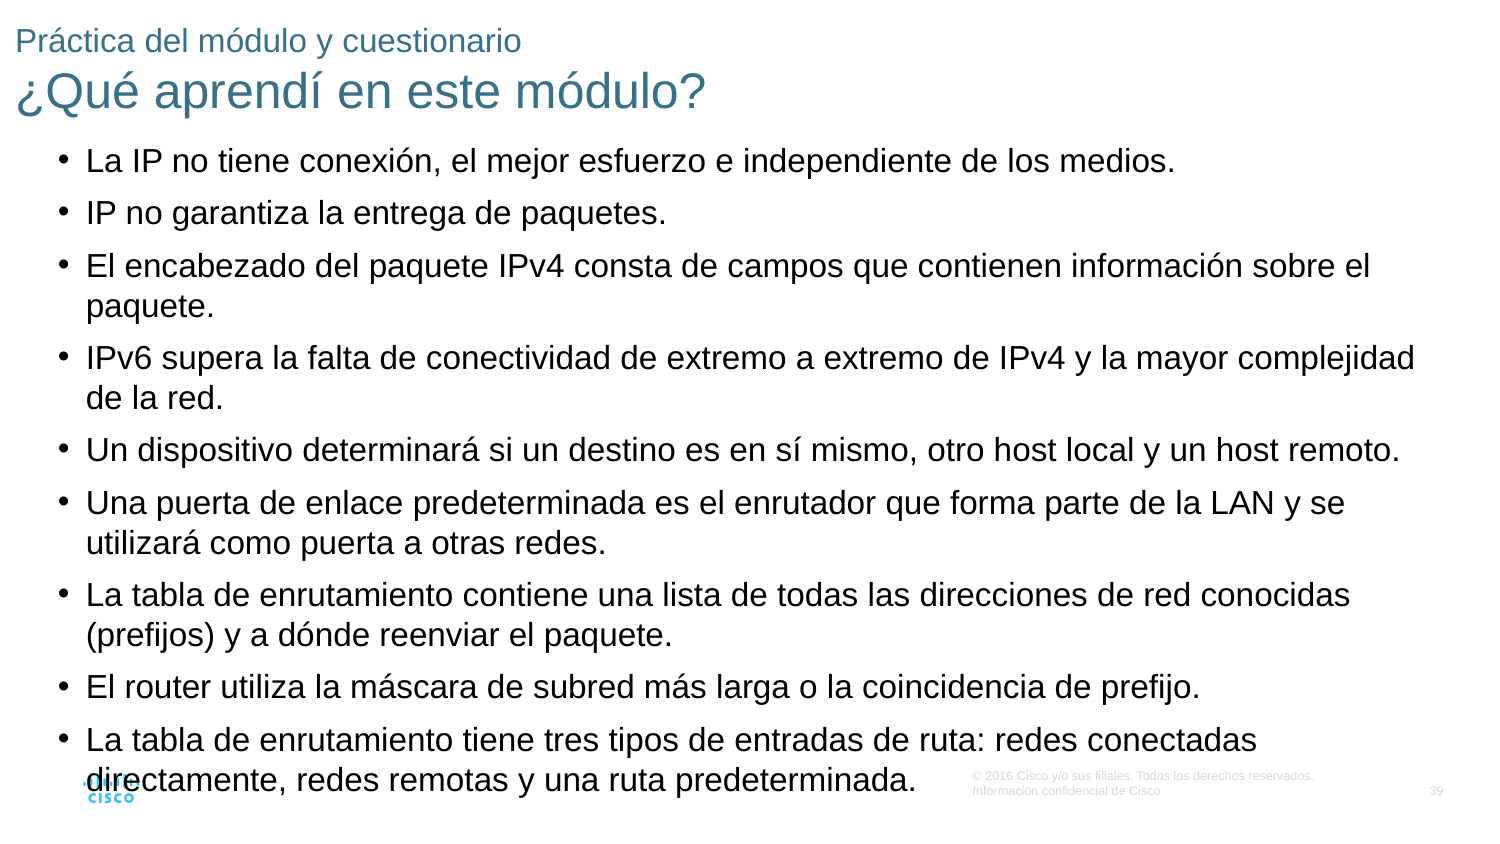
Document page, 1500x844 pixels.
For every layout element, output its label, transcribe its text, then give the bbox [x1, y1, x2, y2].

list La IP no tiene conexión, el mejor esfuerzo e independiente de los medios. IP no garantiza la entrega de paquetes. El encabezado del paquete IPv4 consta de campos que contienen información sobre el paquete. IPv6 supera la falta de conectividad de extremo a extremo de IPv4 y la mayor complejidad de la red. Un dispositivo determinará si un destino es en sí mismo, otro host local y un host remoto. Una puerta de enlace predeterminada es el enrutador que forma parte de la LAN y se utilizará como puerta a otras redes. La tabla de enrutamiento contiene una lista de todas las direcciones de red conocidas (prefijos) y a dónde reenviar el paquete. El router utiliza la máscara de subred más larga o la coincidencia de prefijo. La tabla de enrutamiento tiene tres tipos de entradas de ruta: redes conectadas directamente, redes remotas y una ruta predeterminada. [0, 131, 1451, 767]
title Práctica del módulo y cuestionario ¿Qué aprendí en este módulo? [0, 6, 1500, 131]
